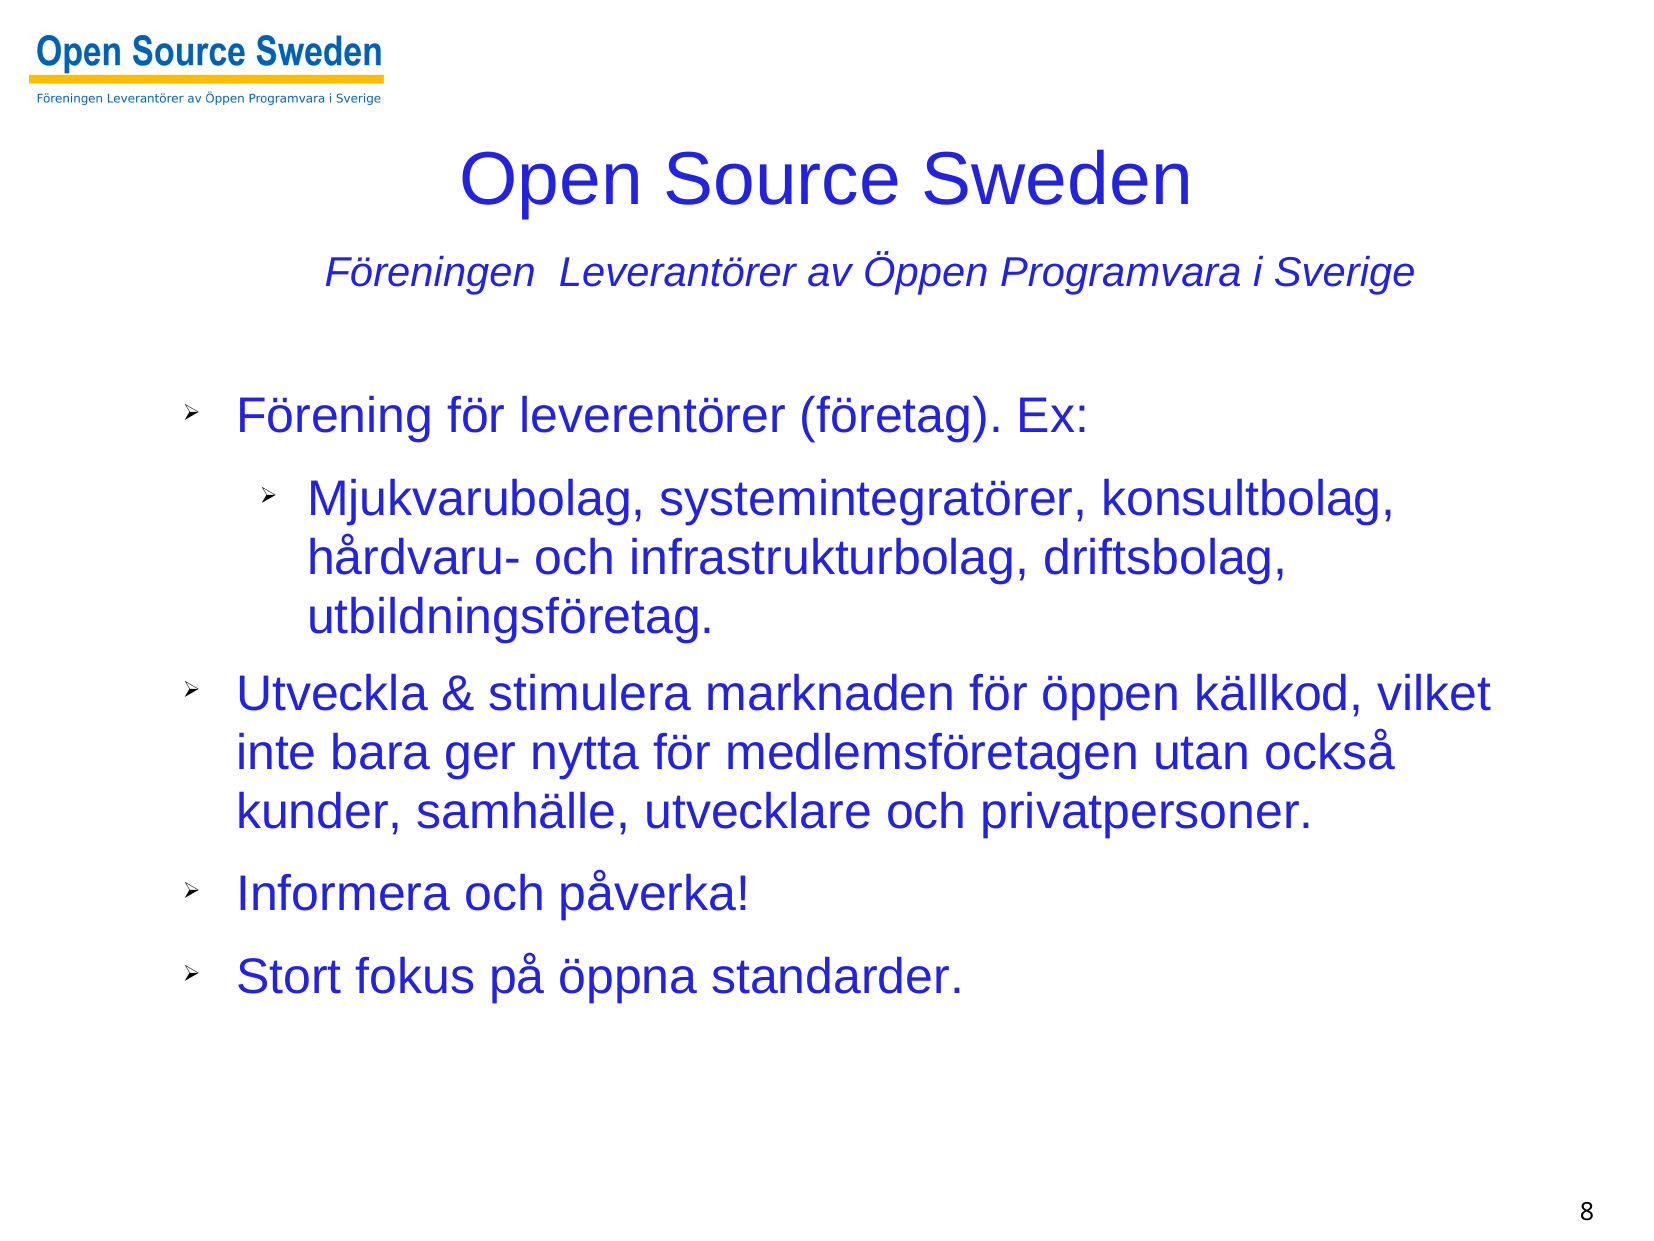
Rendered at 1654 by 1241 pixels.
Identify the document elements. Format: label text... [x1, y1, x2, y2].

list Förening för leverentörer (företag). Ex: Mjukvarubolag, systemintegratörer, konsultbolag, hårdvaru- och infrastrukturbolag, driftsbolag, utbildningsföretag. Utveckla & stimulera marknaden för öppen källkod, vilket inte bara ger nytta för medlemsföretagen utan också kunder, samhälle, utvecklare och privatpersoner. Informera och påverka! Stort fokus på öppna standarder. [165, 383, 1535, 1105]
list Föreningen Leverantörer av Öppen Programvara i Sverige [324, 236, 1429, 325]
title Open Source Sweden [82, 114, 1571, 243]
picture [29, 29, 384, 112]
